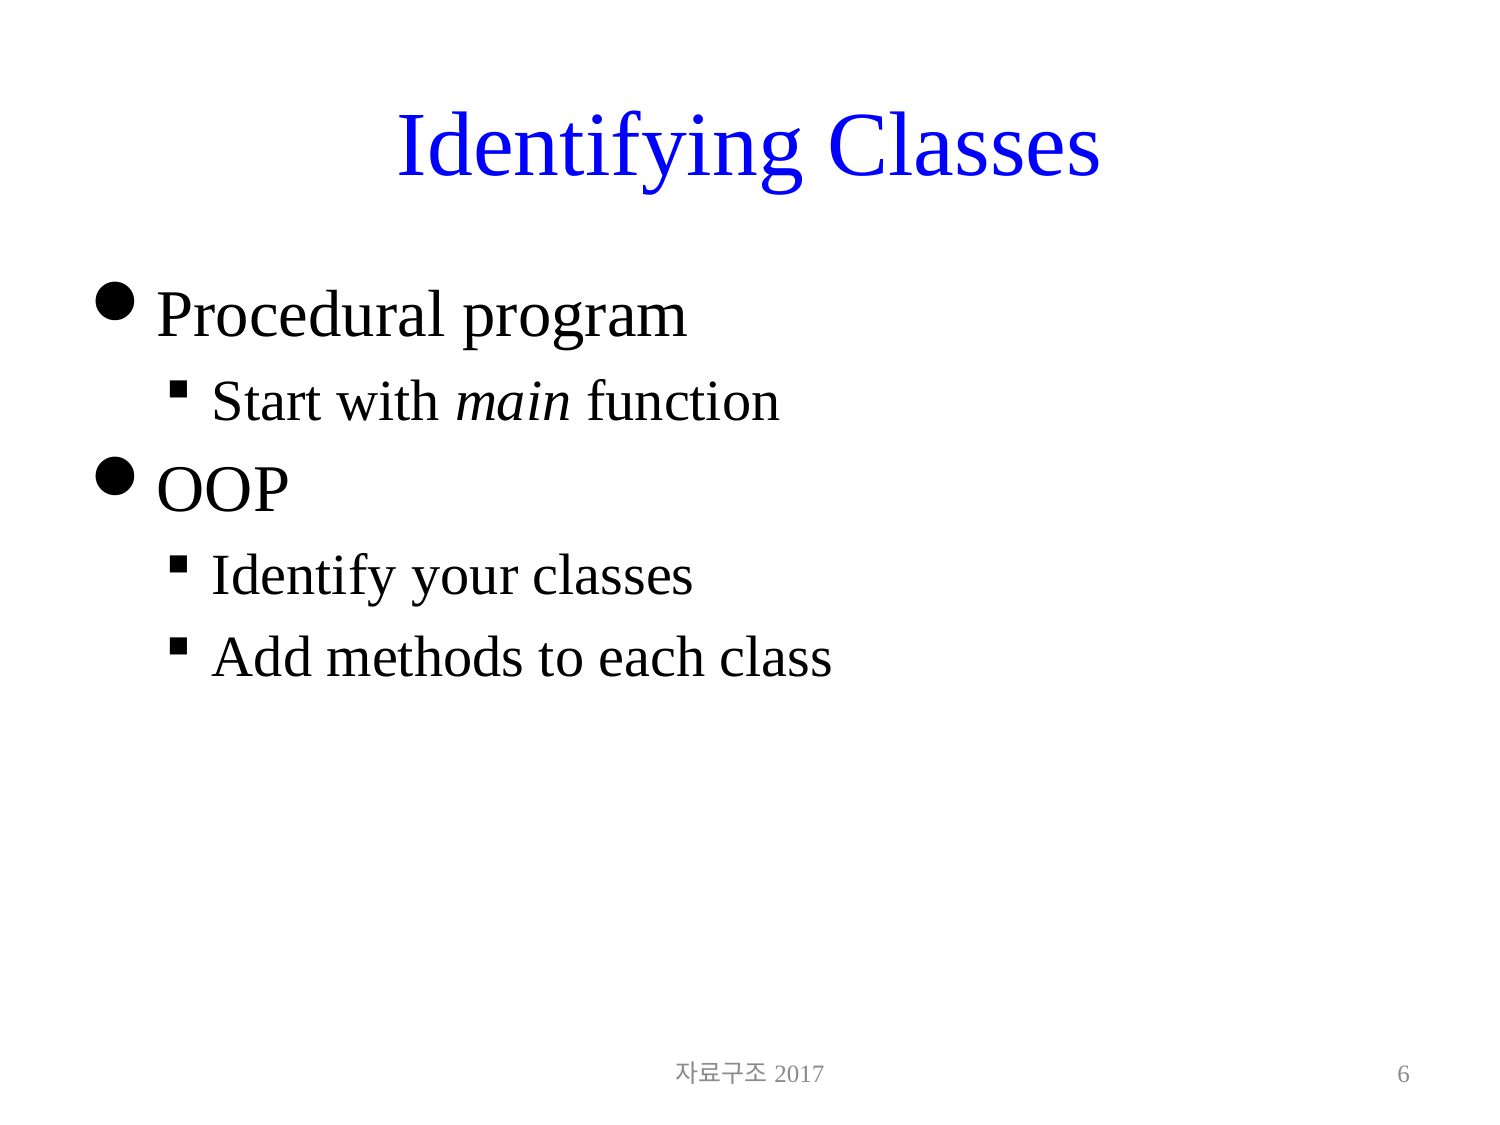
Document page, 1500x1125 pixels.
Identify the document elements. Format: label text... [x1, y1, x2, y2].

title Identifying Classes [75, 45, 1425, 233]
slide_number <숫자> [1074, 1042, 1425, 1103]
list Procedural program Start with main function OOP Identify your classes Add methods to each class [75, 262, 1425, 1005]
footer 자료구조 2017 [512, 1042, 988, 1103]
